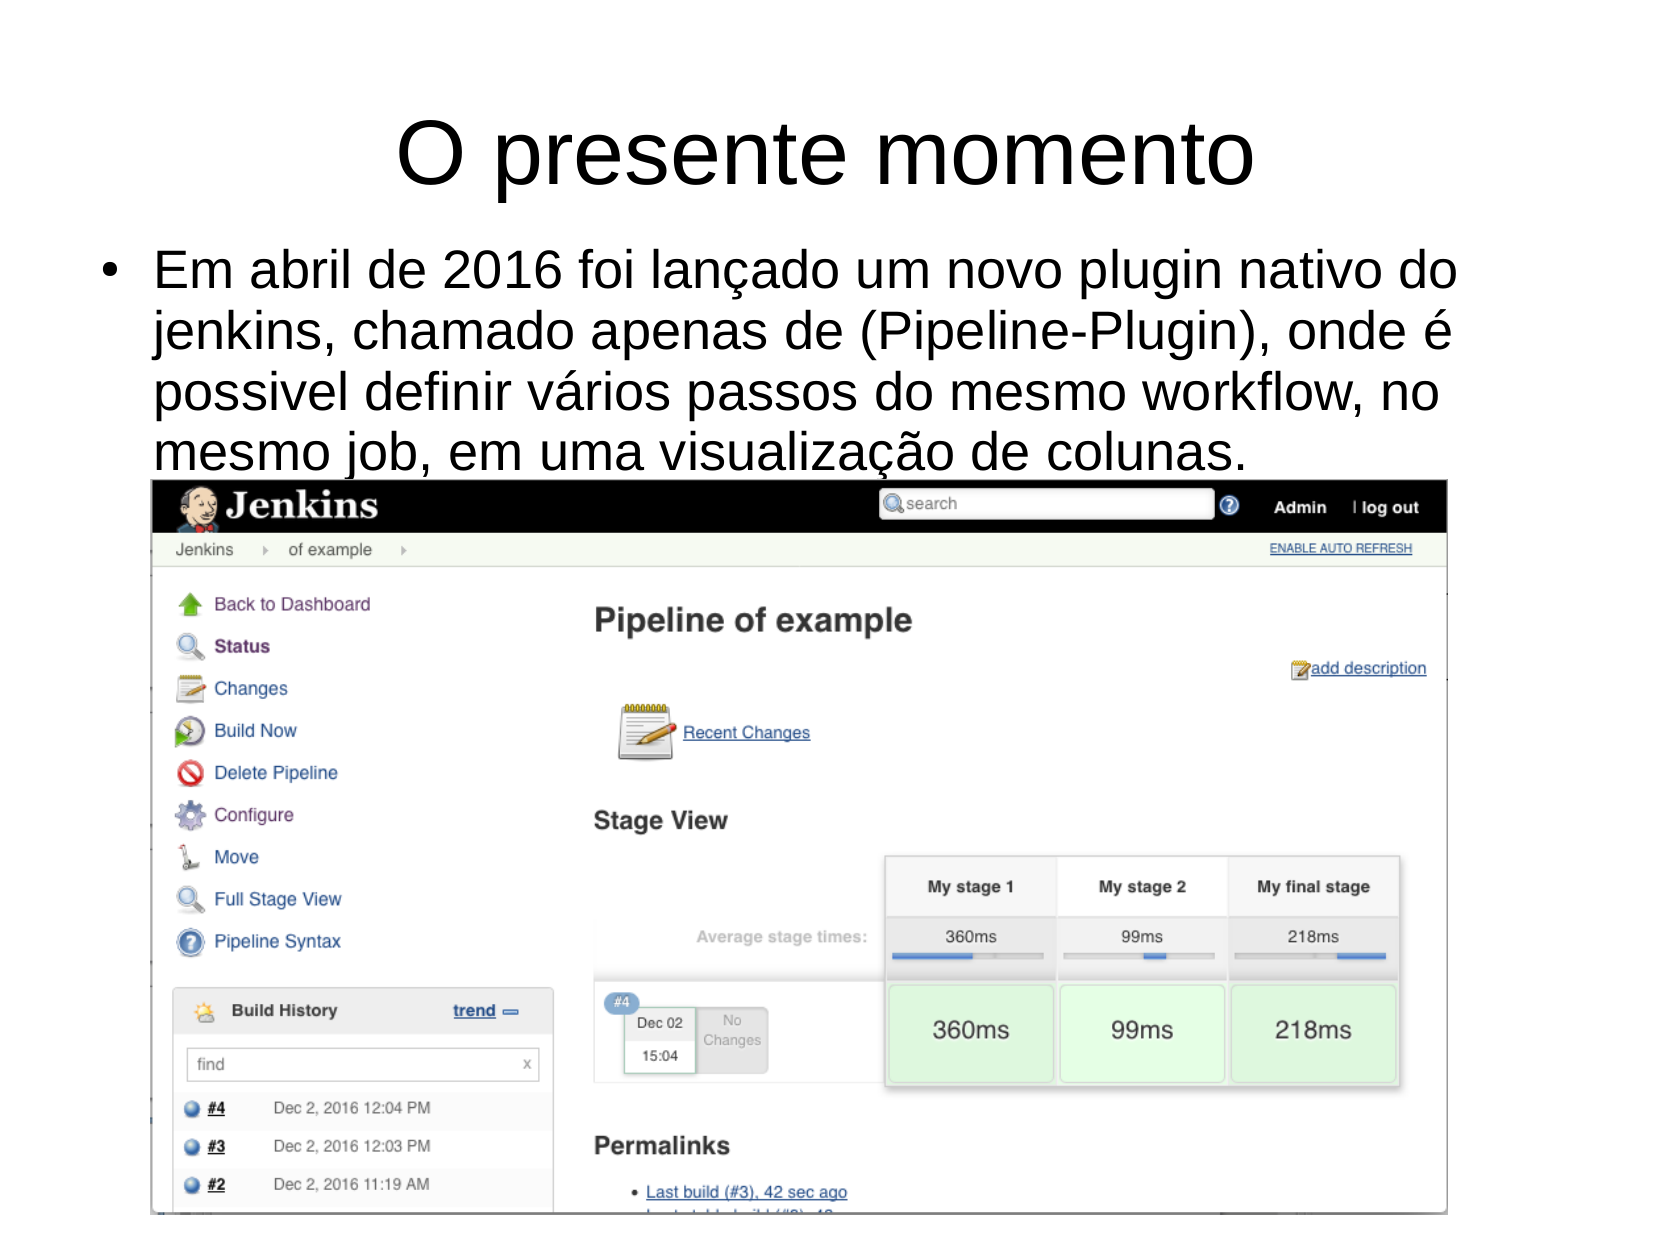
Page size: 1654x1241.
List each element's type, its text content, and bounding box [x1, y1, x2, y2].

picture [150, 479, 1448, 1216]
title O presente momento [82, 49, 1571, 240]
list Em abril de 2016 foi lançado um novo plugin nativo do jenkins, chamado apenas de (Pipeline-Plugin), onde é possivel definir vários passos do mesmo workflow, no mesmo job, em uma visualização de colunas. [82, 240, 1571, 960]
